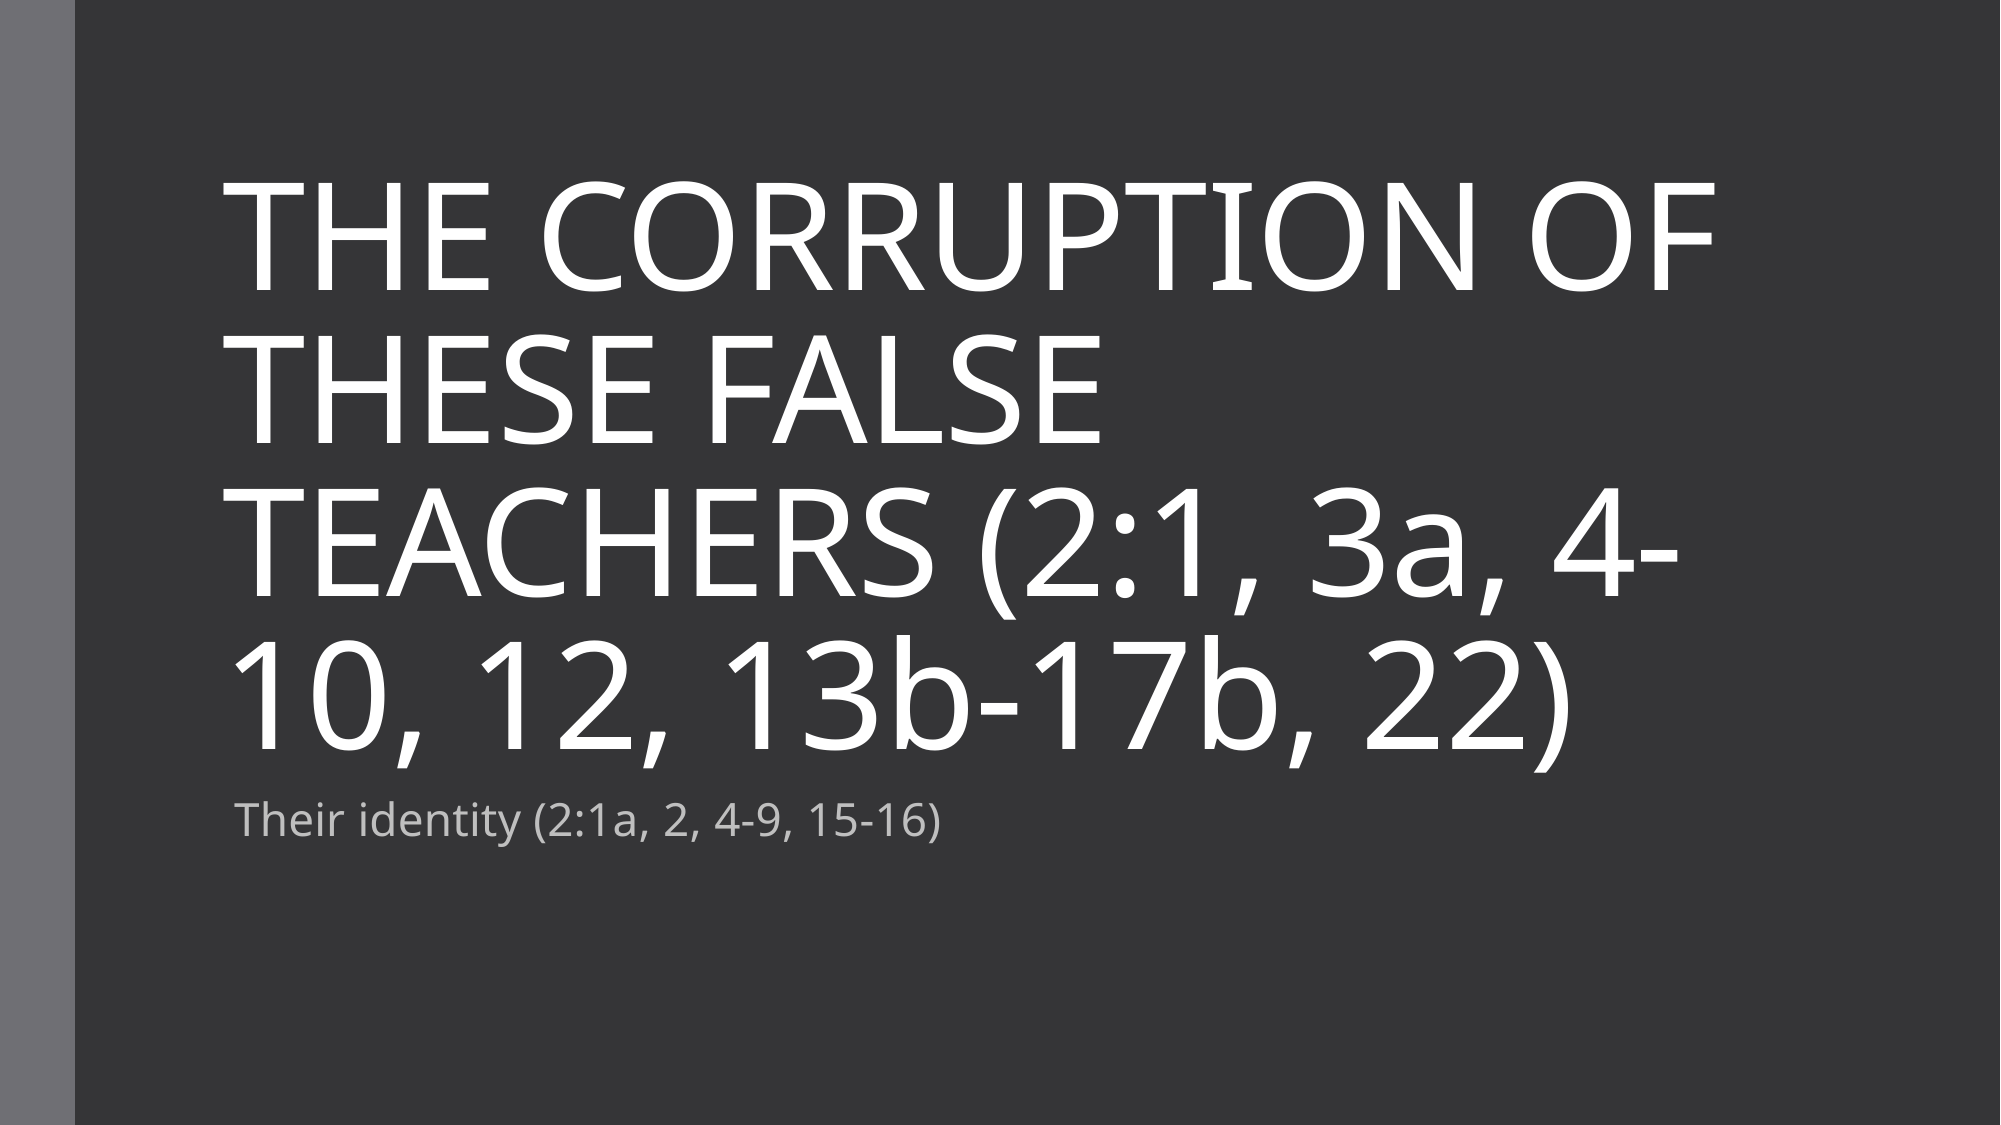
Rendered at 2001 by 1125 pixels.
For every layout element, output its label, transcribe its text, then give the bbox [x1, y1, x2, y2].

subtitle Their identity (2:1a, 2, 4-9, 15-16) [206, 787, 1752, 1066]
title THE CORRUPTION OF THESE FALSE TEACHERS (2:1, 3a, 4-10, 12, 13b-17b, 22) [206, 124, 1752, 787]
